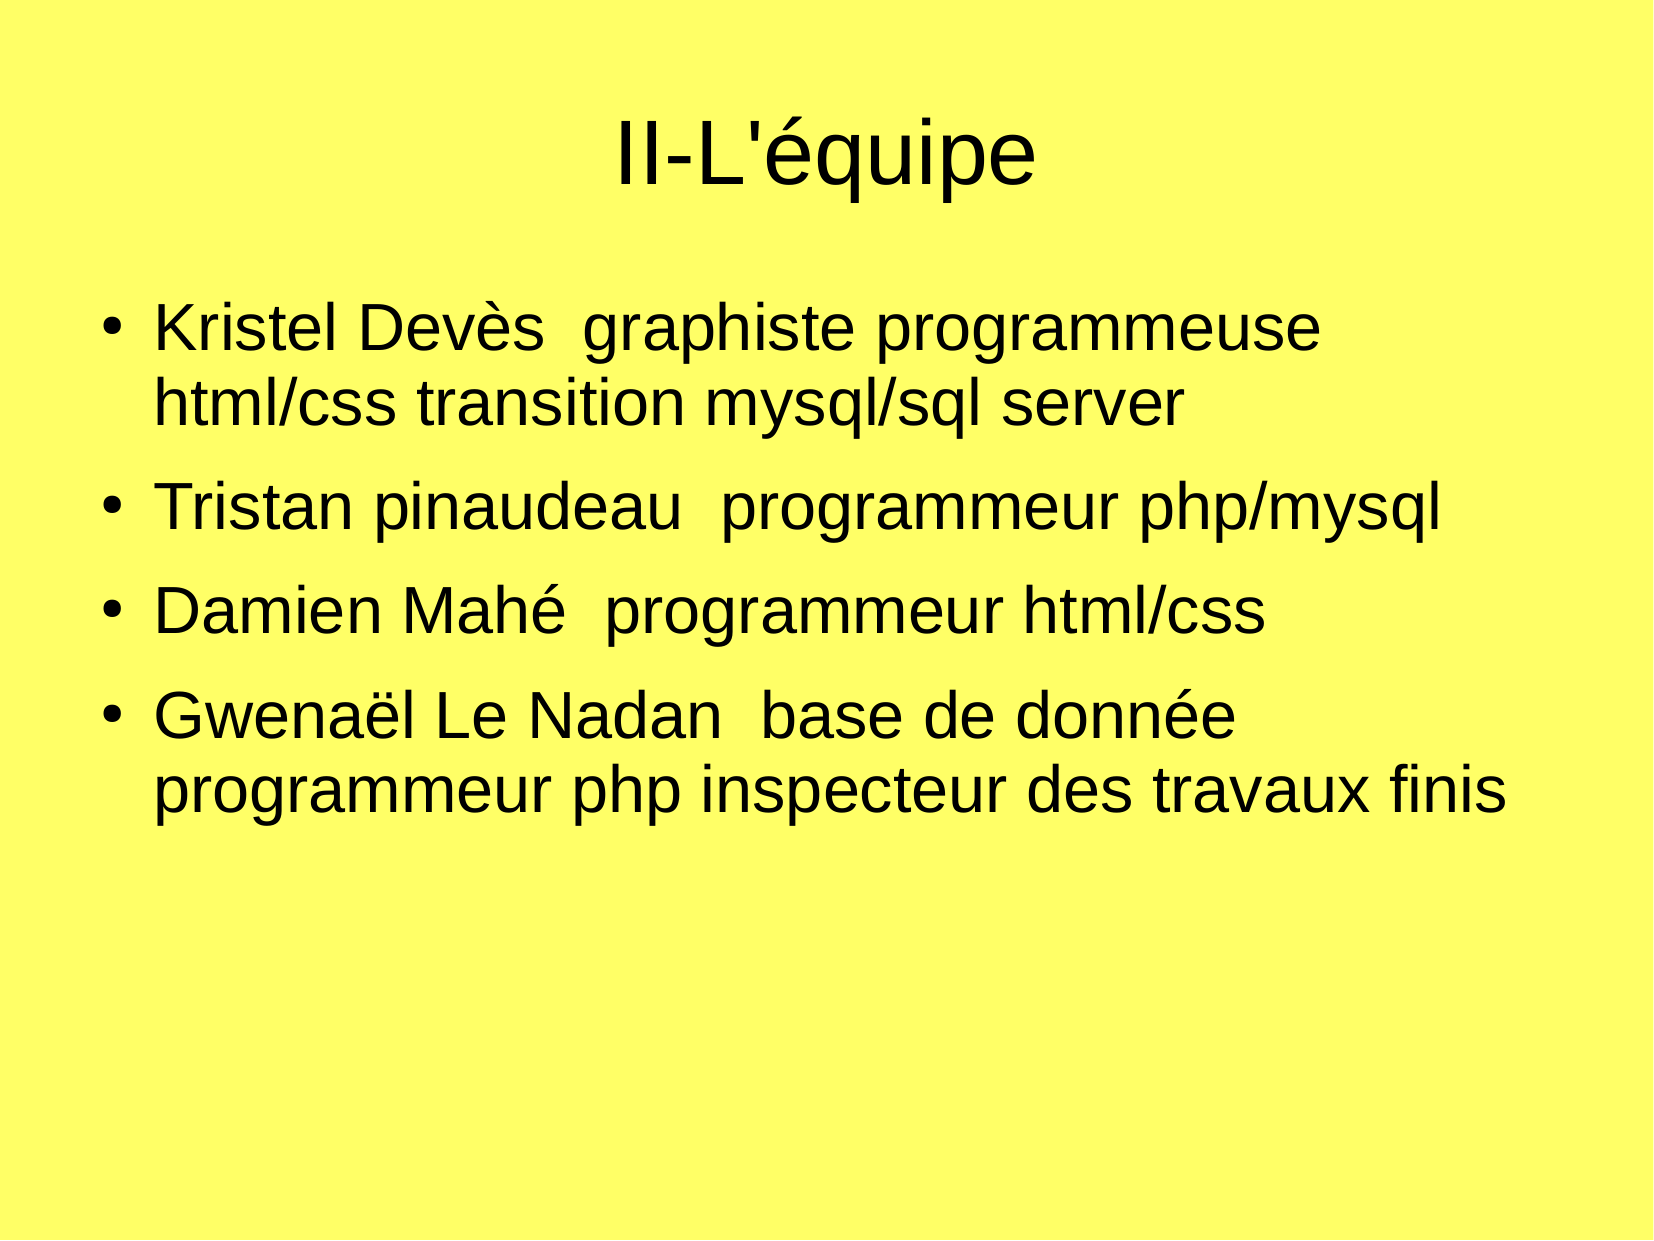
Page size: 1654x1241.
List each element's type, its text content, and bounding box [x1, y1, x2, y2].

list Kristel Devès graphiste programmeuse html/css transition mysql/sql server Tristan pinaudeau programmeur php/mysql Damien Mahé programmeur html/css Gwenaël Le Nadan base de donnée programmeur php inspecteur des travaux finis [82, 290, 1571, 1109]
title II-L'équipe [82, 49, 1571, 257]
